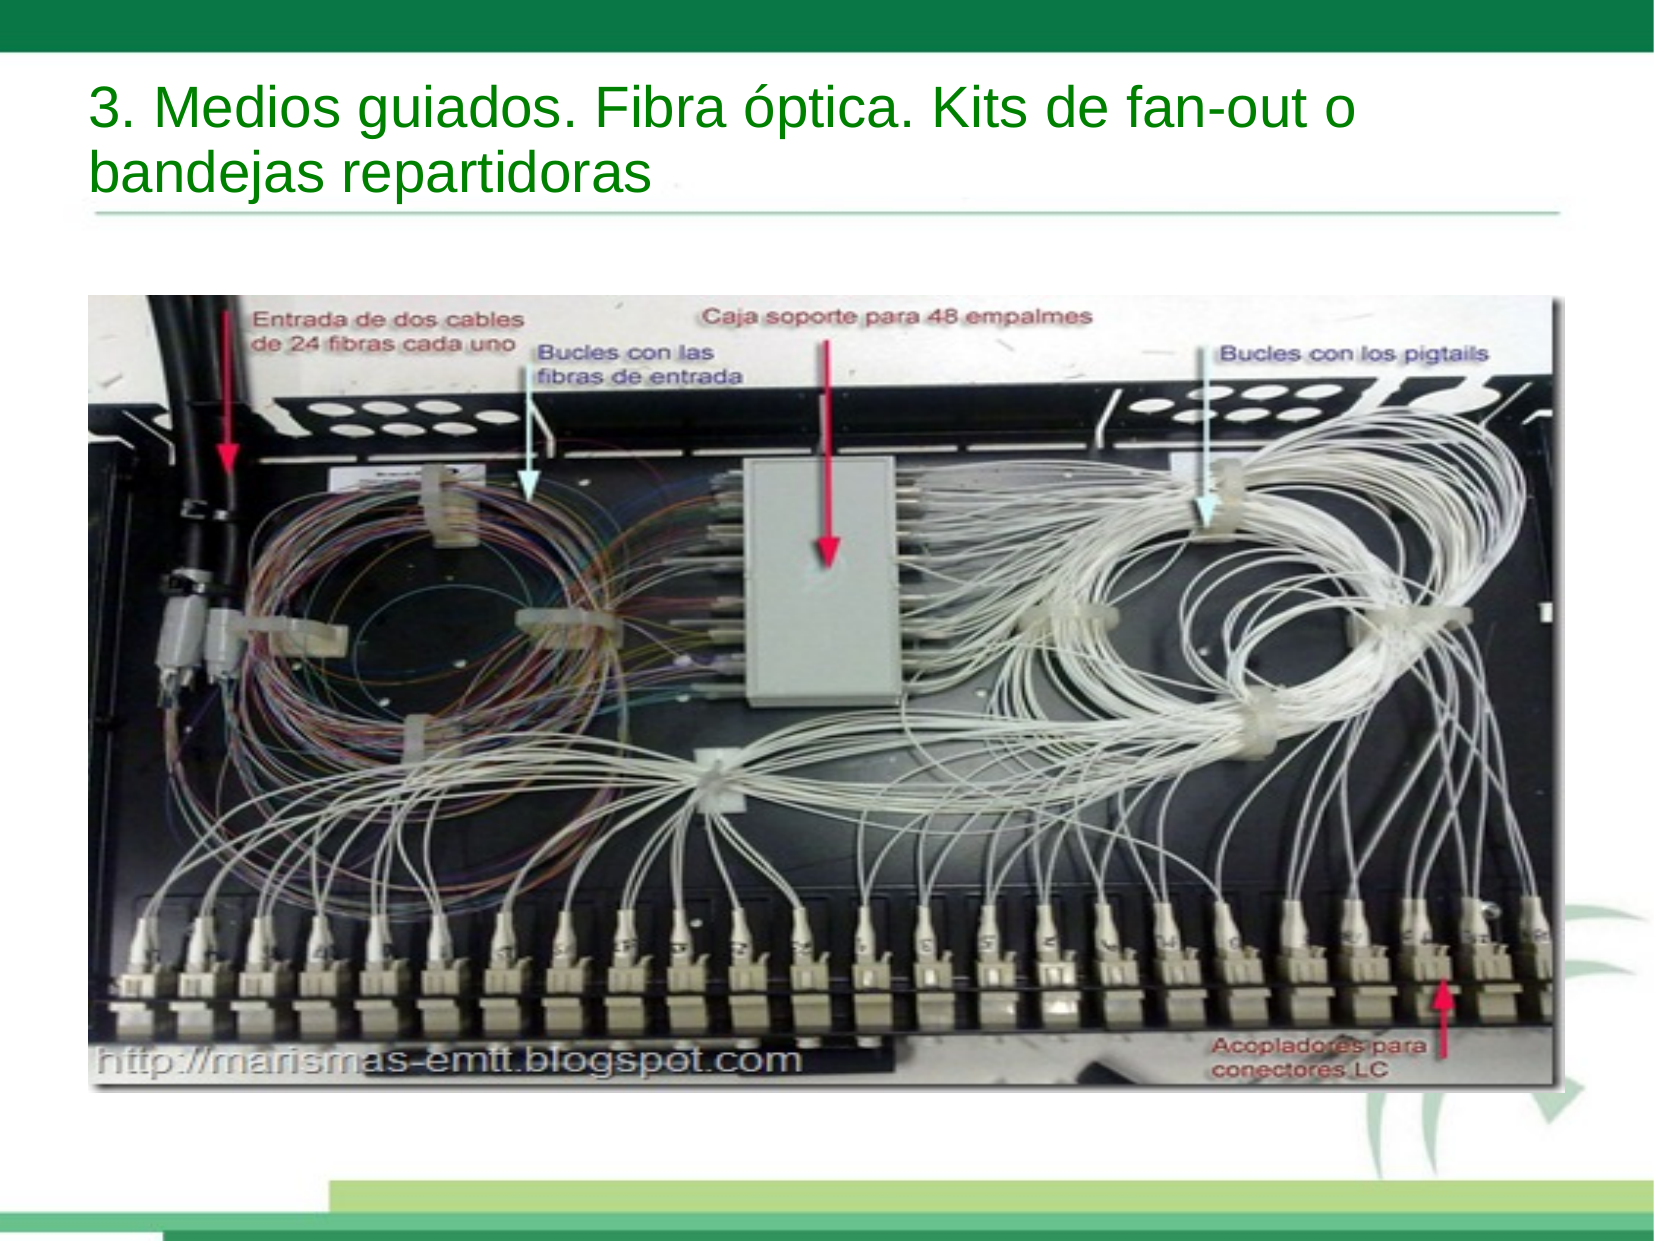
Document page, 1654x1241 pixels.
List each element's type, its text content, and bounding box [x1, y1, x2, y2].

title 3. Medios guiados. Fibra óptica. Kits de fan-out o bandejas repartidoras [88, 43, 1577, 237]
picture [0, 0, 1654, 1241]
